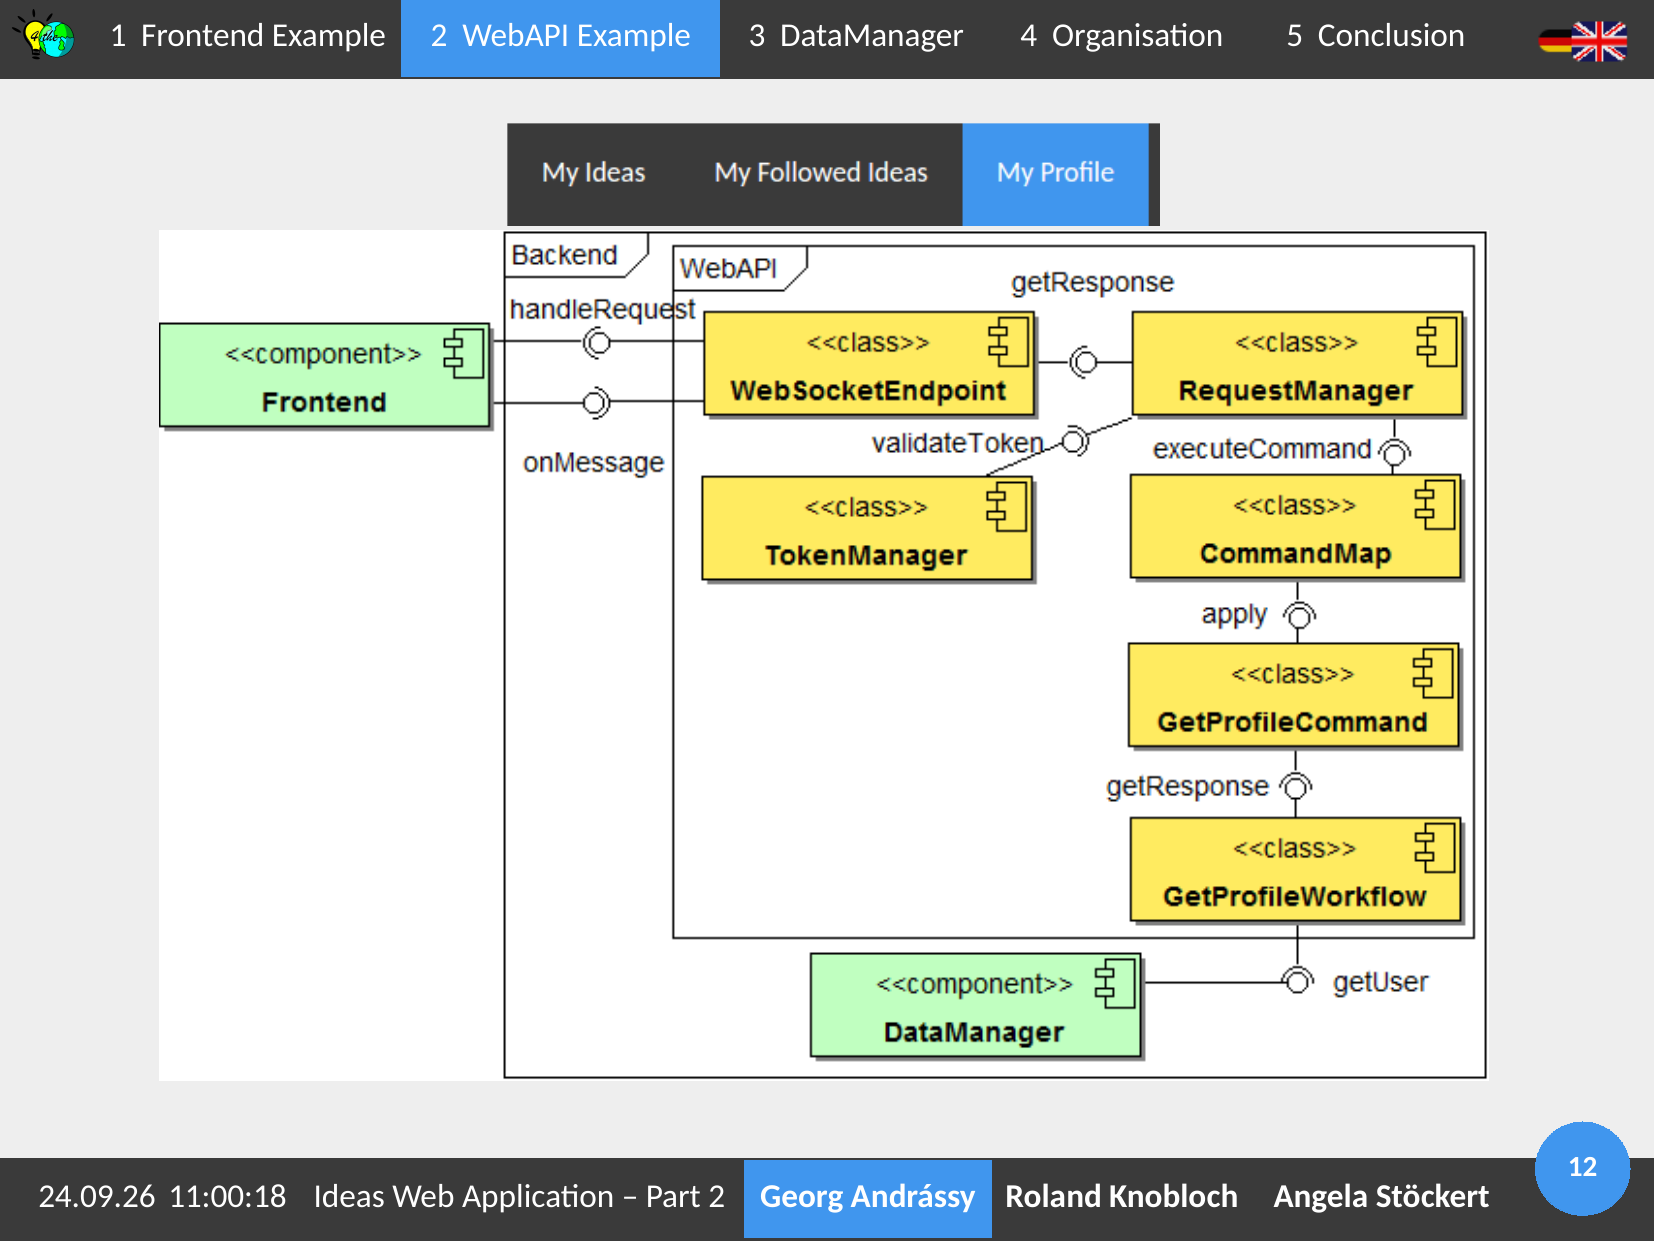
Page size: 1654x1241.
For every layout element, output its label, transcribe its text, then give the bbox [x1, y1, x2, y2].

text_box Georg Andrássy [744, 1160, 992, 1238]
text_box 3 DataManager [720, 0, 992, 77]
picture [159, 230, 1489, 1081]
text_box 4 Organisation [992, 0, 1251, 77]
text_box 5 Conclusion [1251, 0, 1501, 77]
picture [1536, 18, 1629, 64]
text_box Angela Stöckert [1251, 1160, 1512, 1238]
text_box 1 Frontend Example [94, 0, 401, 77]
picture [506, 122, 1160, 226]
text_box Roland Knobloch [992, 1160, 1251, 1238]
text_box 2 WebAPI Example [401, 0, 720, 77]
picture [2, 0, 83, 79]
text_box Ideas Web Application – Part 2 [307, 1160, 733, 1238]
